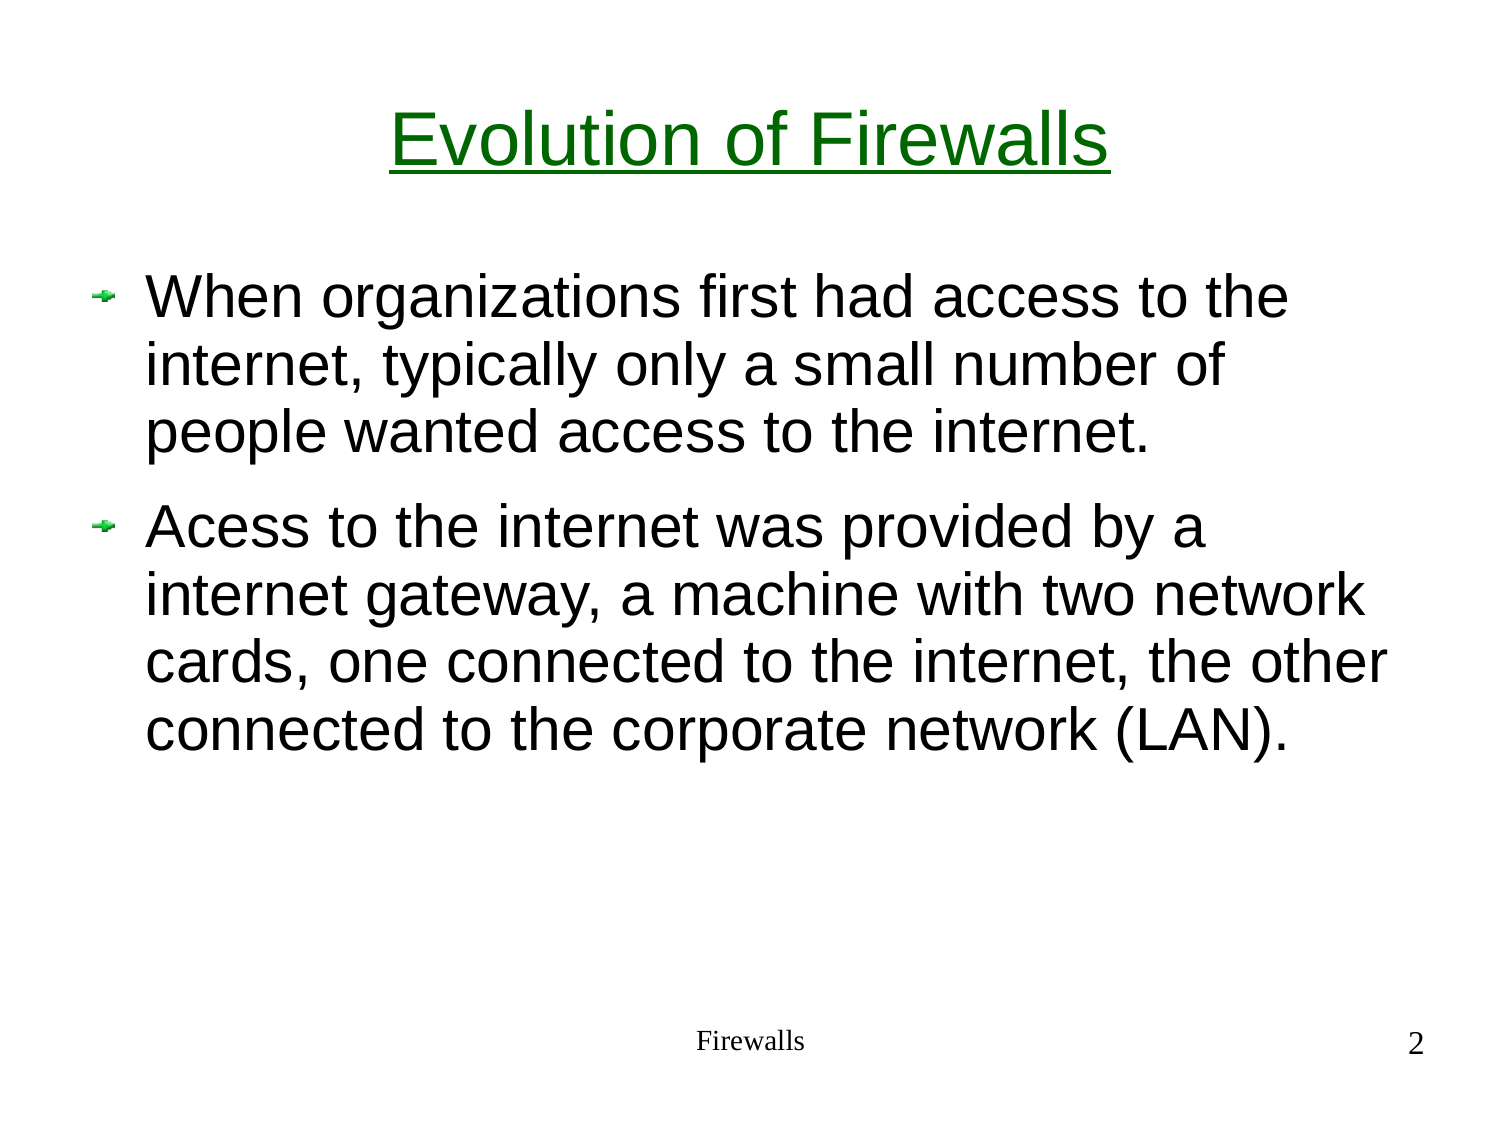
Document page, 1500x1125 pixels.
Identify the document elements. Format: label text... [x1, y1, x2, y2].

title Evolution of Firewalls [75, 45, 1425, 233]
list When organizations first had access to the internet, typically only a small number of people wanted access to the internet. Acess to the internet was provided by a internet gateway, a machine with two network cards, one connected to the internet, the other connected to the corporate network (LAN). [75, 262, 1425, 1006]
